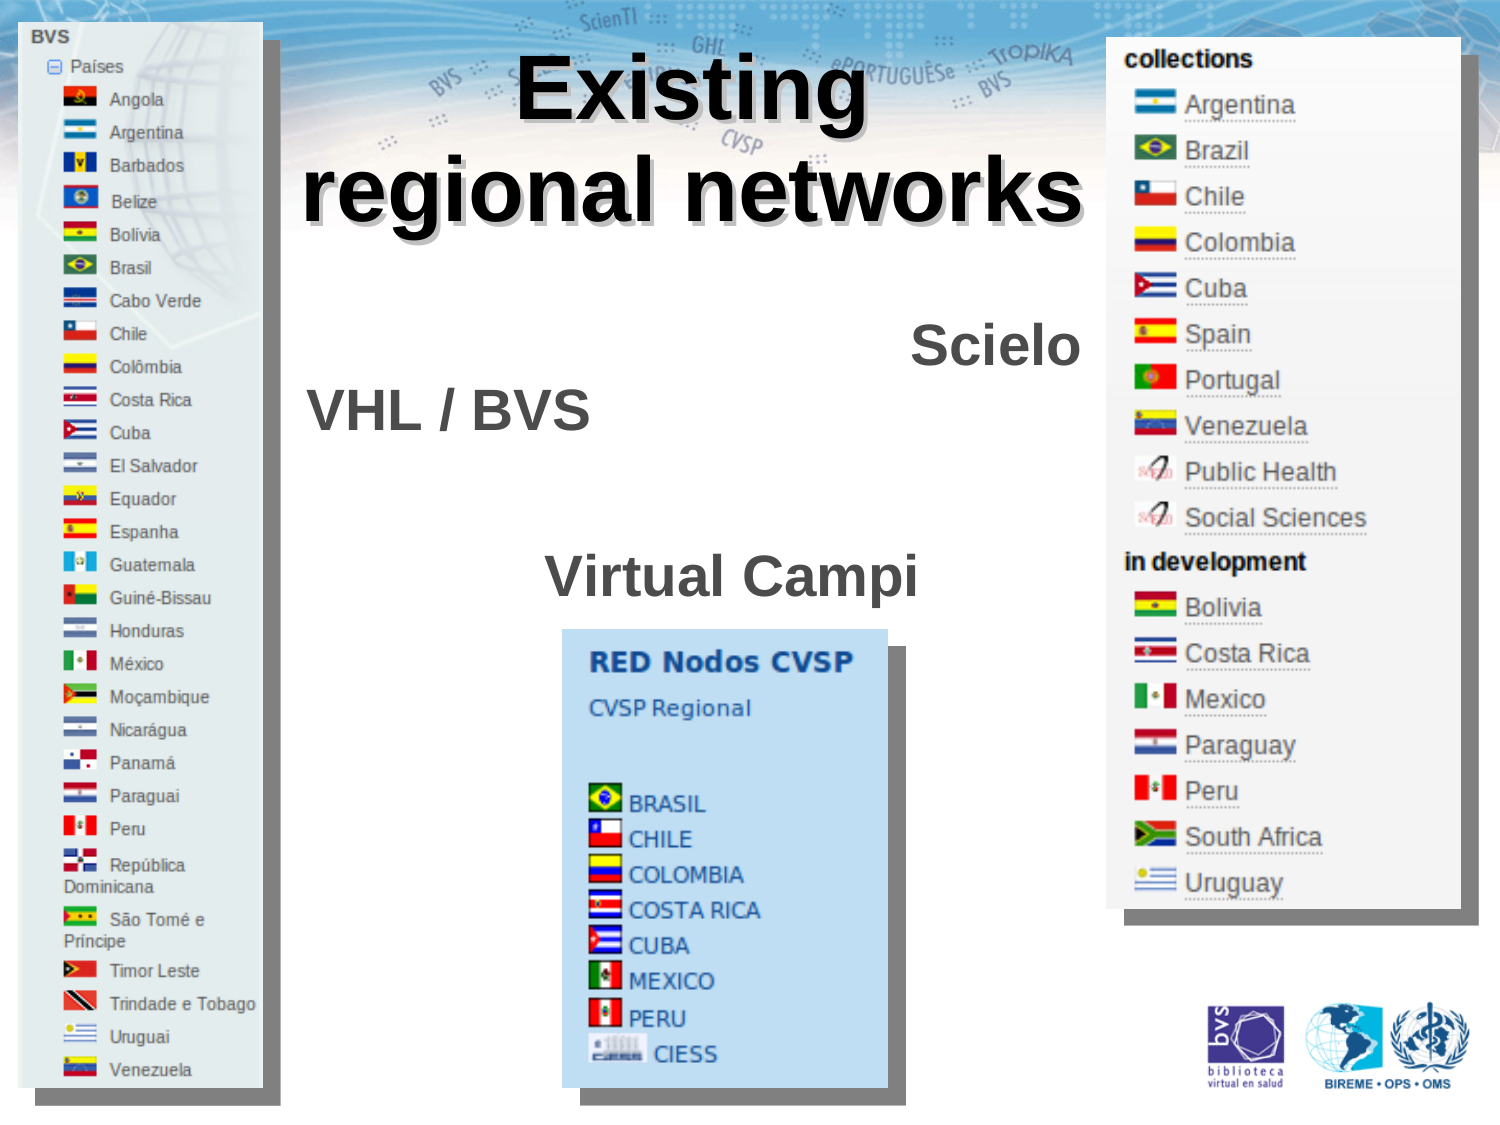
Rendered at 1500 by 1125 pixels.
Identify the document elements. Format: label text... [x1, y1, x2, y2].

text_box Virtual Campi [530, 530, 936, 616]
text_box Scielo [895, 299, 1098, 385]
text_box VHL / BVS [292, 365, 607, 451]
title Existing regional networks [263, 36, 1368, 242]
picture [0, 0, 1500, 1125]
